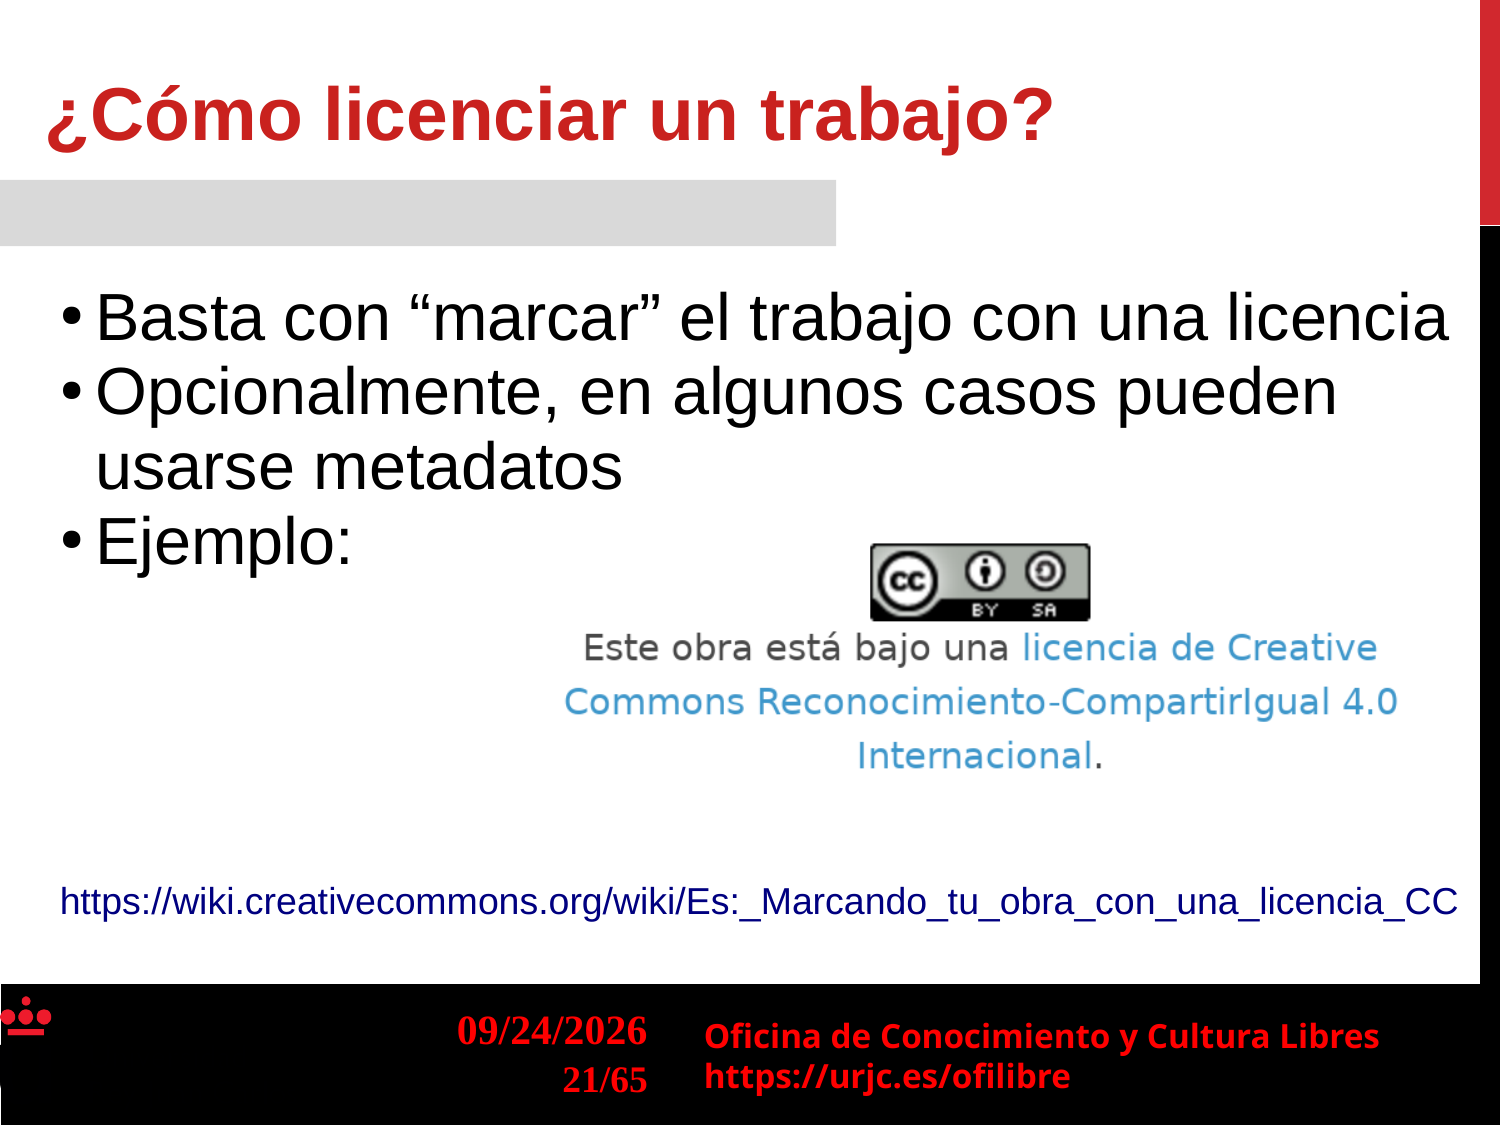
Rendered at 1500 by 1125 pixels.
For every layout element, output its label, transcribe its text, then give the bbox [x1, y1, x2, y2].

picture [560, 531, 1406, 781]
text_box https://wiki.creativecommons.org/wiki/Es:_Marcando_tu_obra_con_una_licencia_CC [45, 873, 1474, 931]
text_box ¿Cómo licenciar un trabajo? [30, 64, 1306, 248]
title [75, 15, 1425, 172]
text_box Basta con “marcar” el trabajo con una licencia Opcionalmente, en algunos casos pueden usarse metadatos Ejemplo: [45, 272, 1486, 587]
